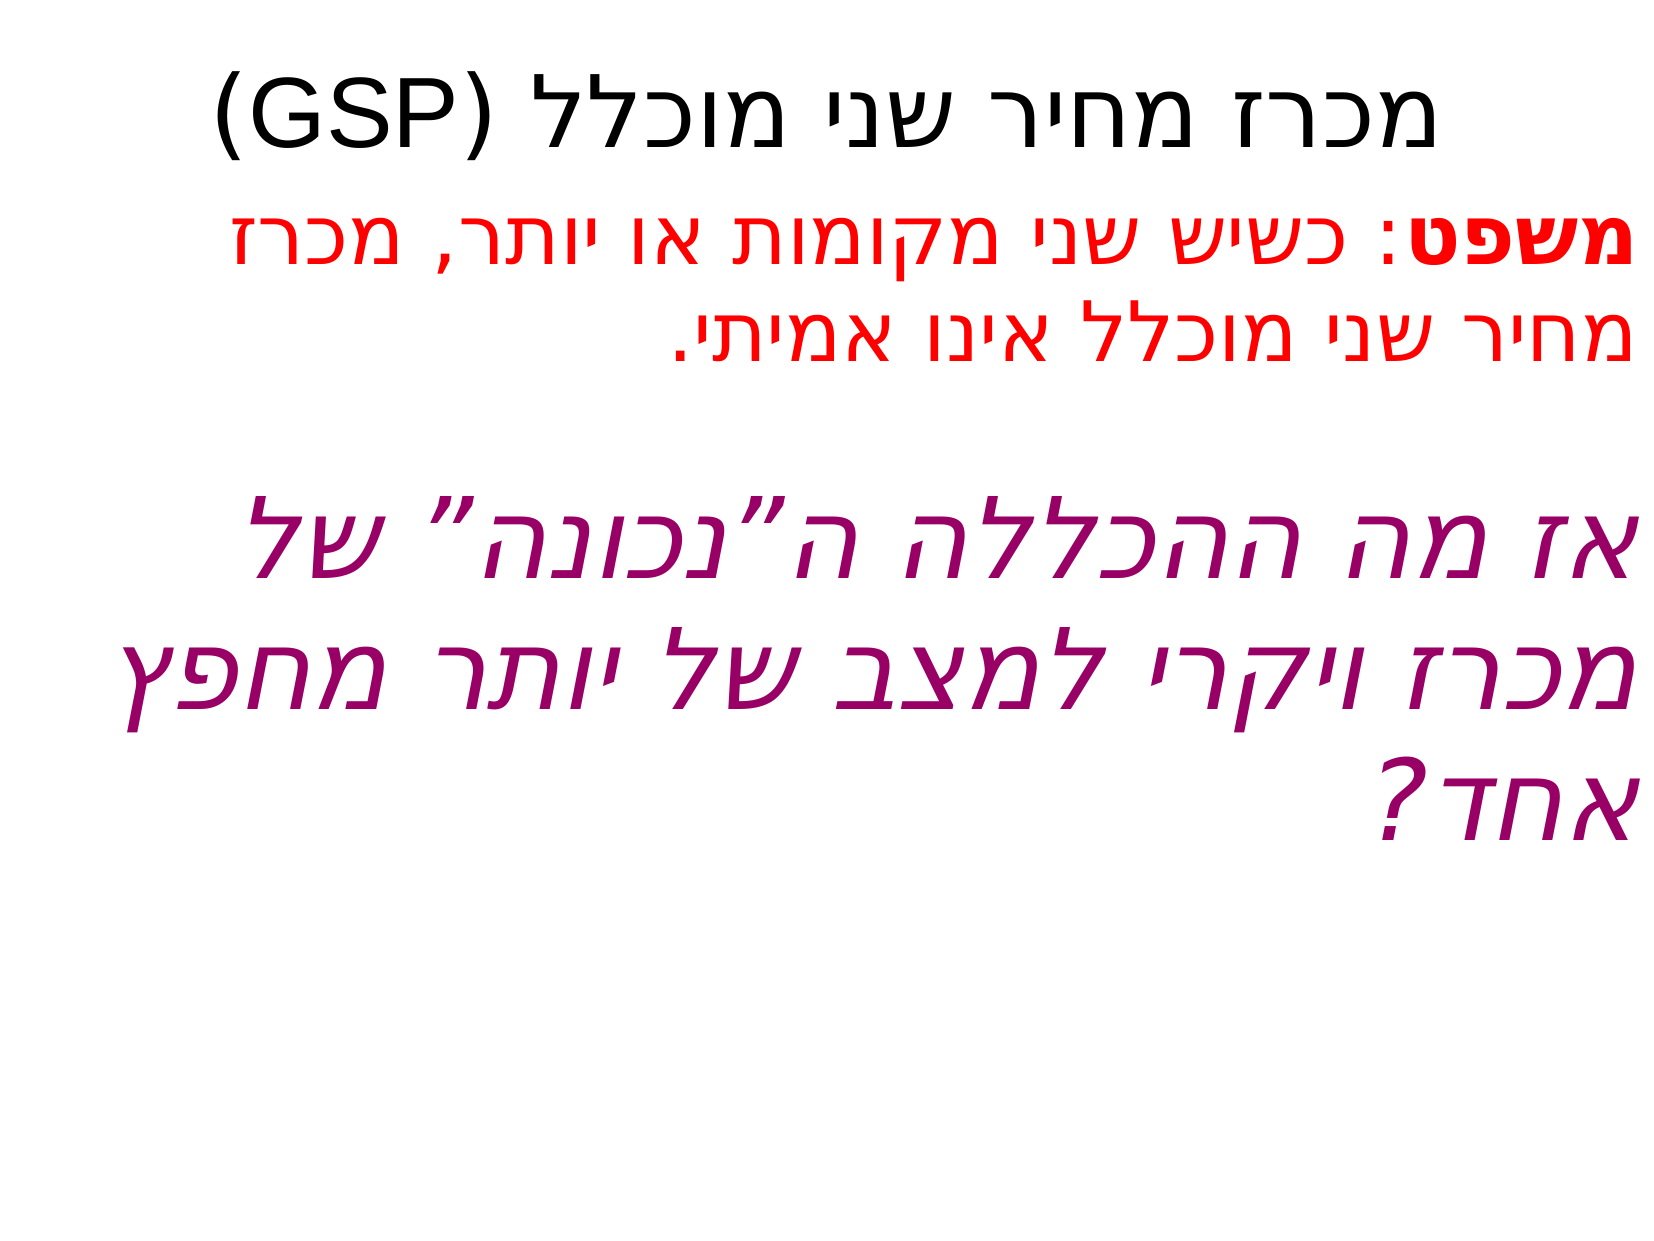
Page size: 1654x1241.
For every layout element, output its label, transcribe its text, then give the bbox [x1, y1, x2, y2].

text_box משפט: כשיש שני מקומות או יותר, מכרז מחיר שני מוכלל אינו אמיתי. אז מה ההכללה ה”נכונה” של מכרז ויקרי למצב של יותר מחפץ אחד? [30, 180, 1654, 1241]
title מכרז מחיר שני מוכלל (GSP) [0, 45, 1654, 181]
